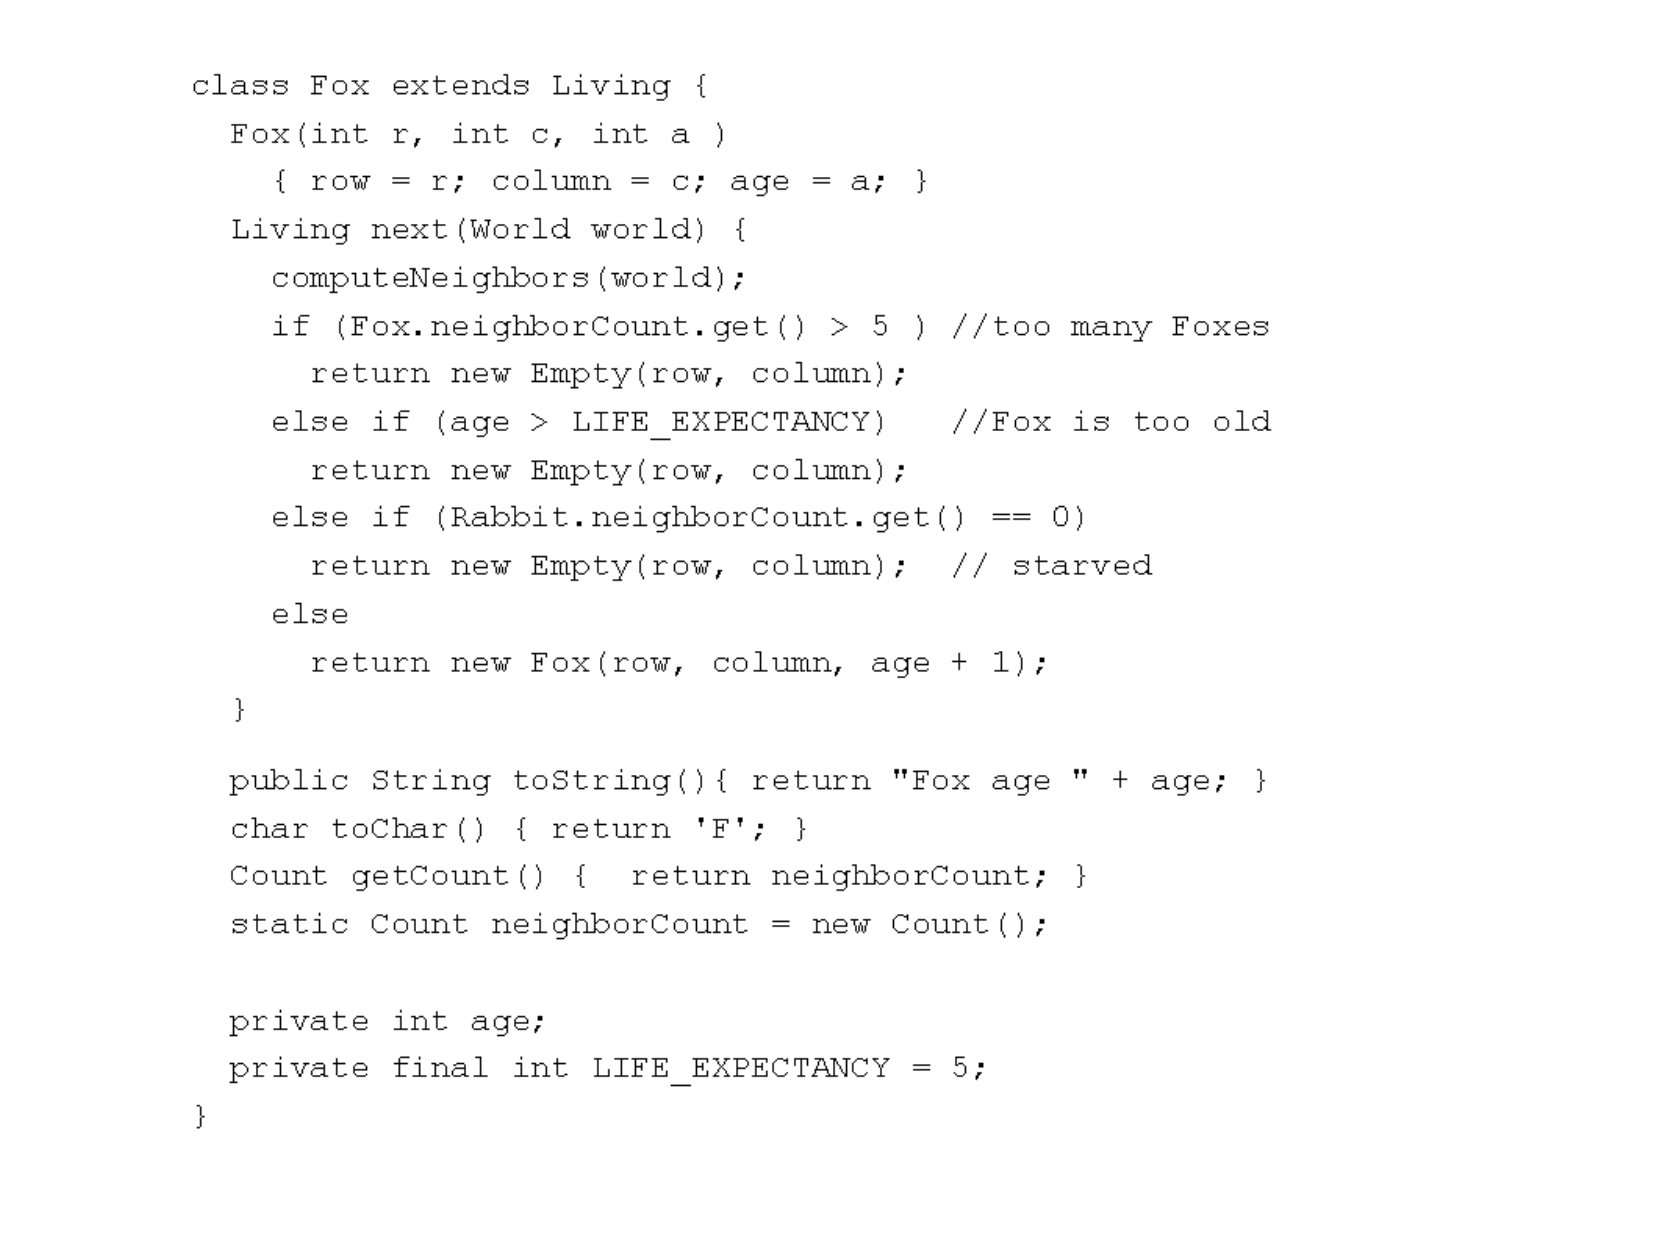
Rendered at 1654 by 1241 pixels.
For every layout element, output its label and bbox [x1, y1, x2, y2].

picture [158, 29, 1359, 1241]
